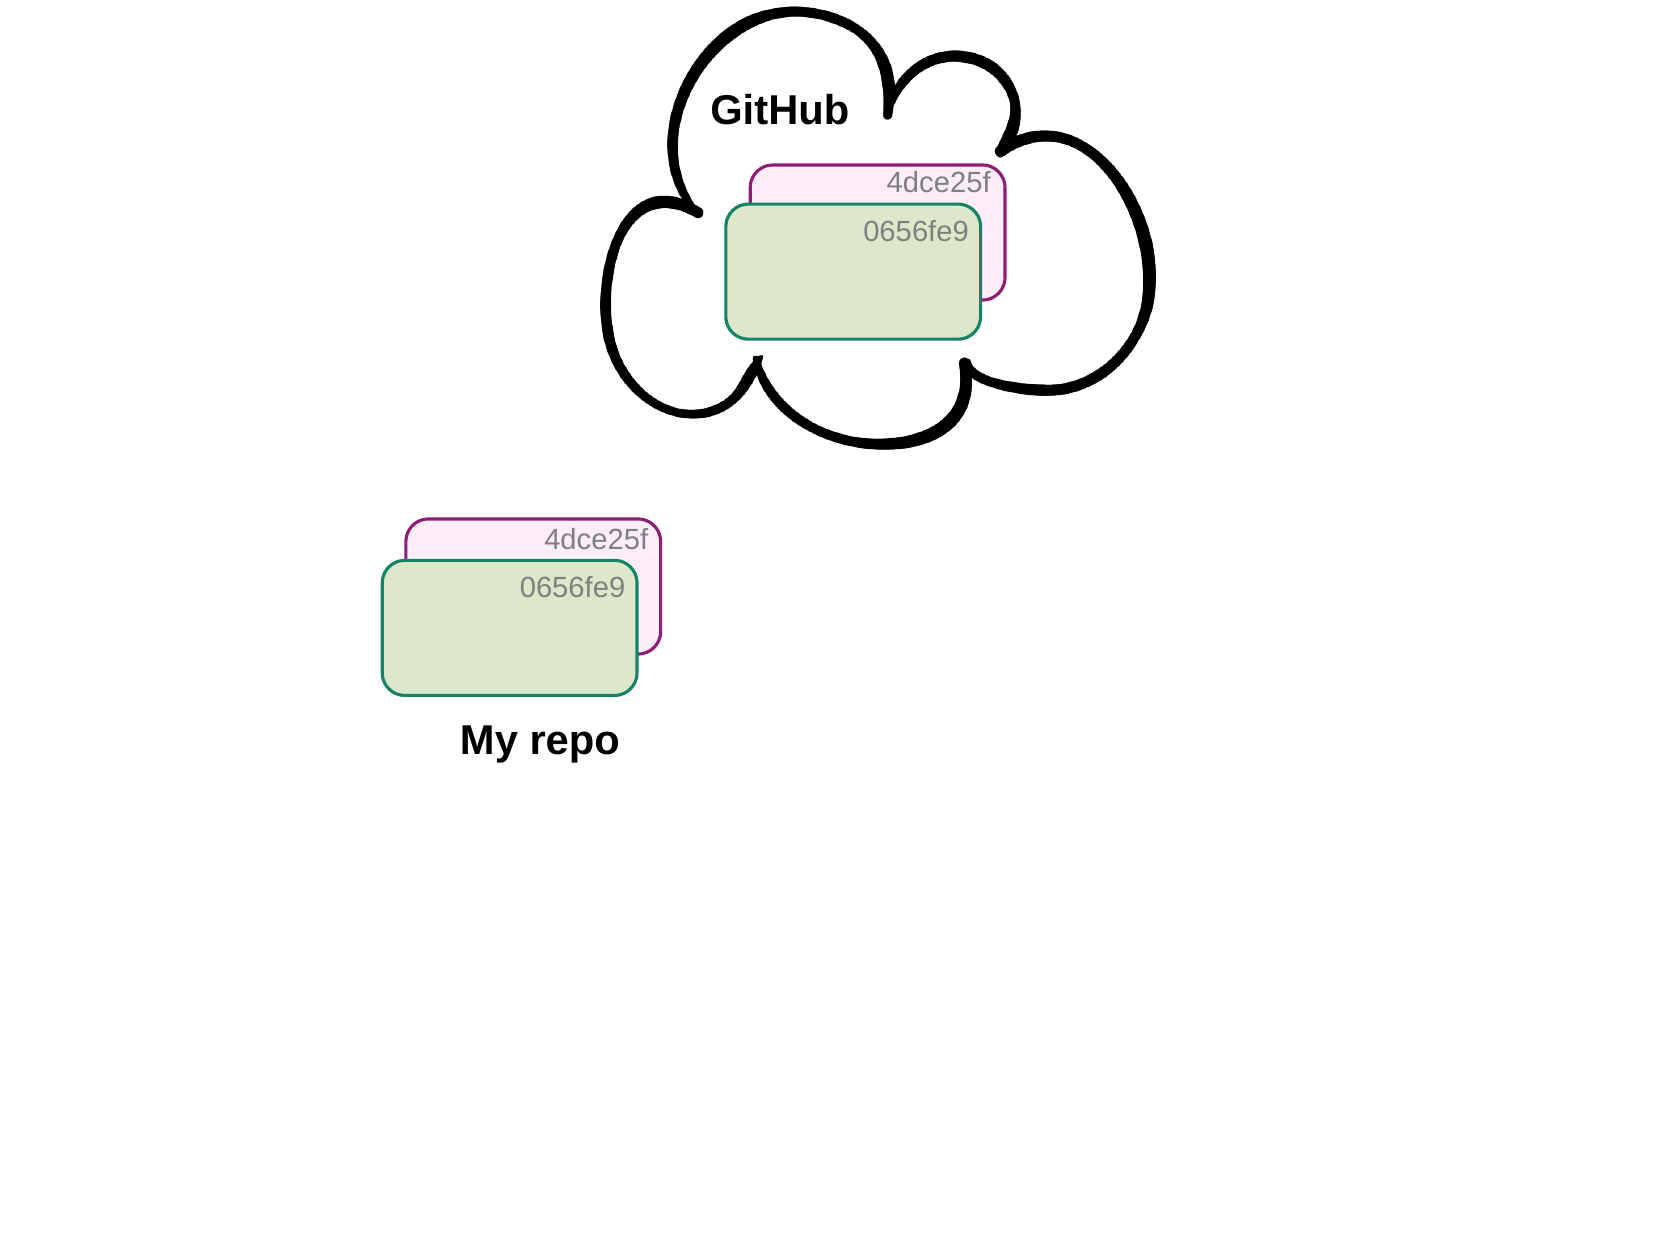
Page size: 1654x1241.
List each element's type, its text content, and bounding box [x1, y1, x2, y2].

text_box 0656fe9 [844, 207, 989, 260]
text_box [725, 204, 981, 340]
text_box 4dce25f [512, 515, 681, 571]
text_box GitHub [675, 79, 886, 151]
text_box My repo [435, 709, 646, 781]
text_box [382, 518, 661, 696]
text_box 4dce25f [855, 159, 1023, 214]
text_box 0656fe9 [500, 564, 645, 616]
picture [600, 6, 1156, 451]
